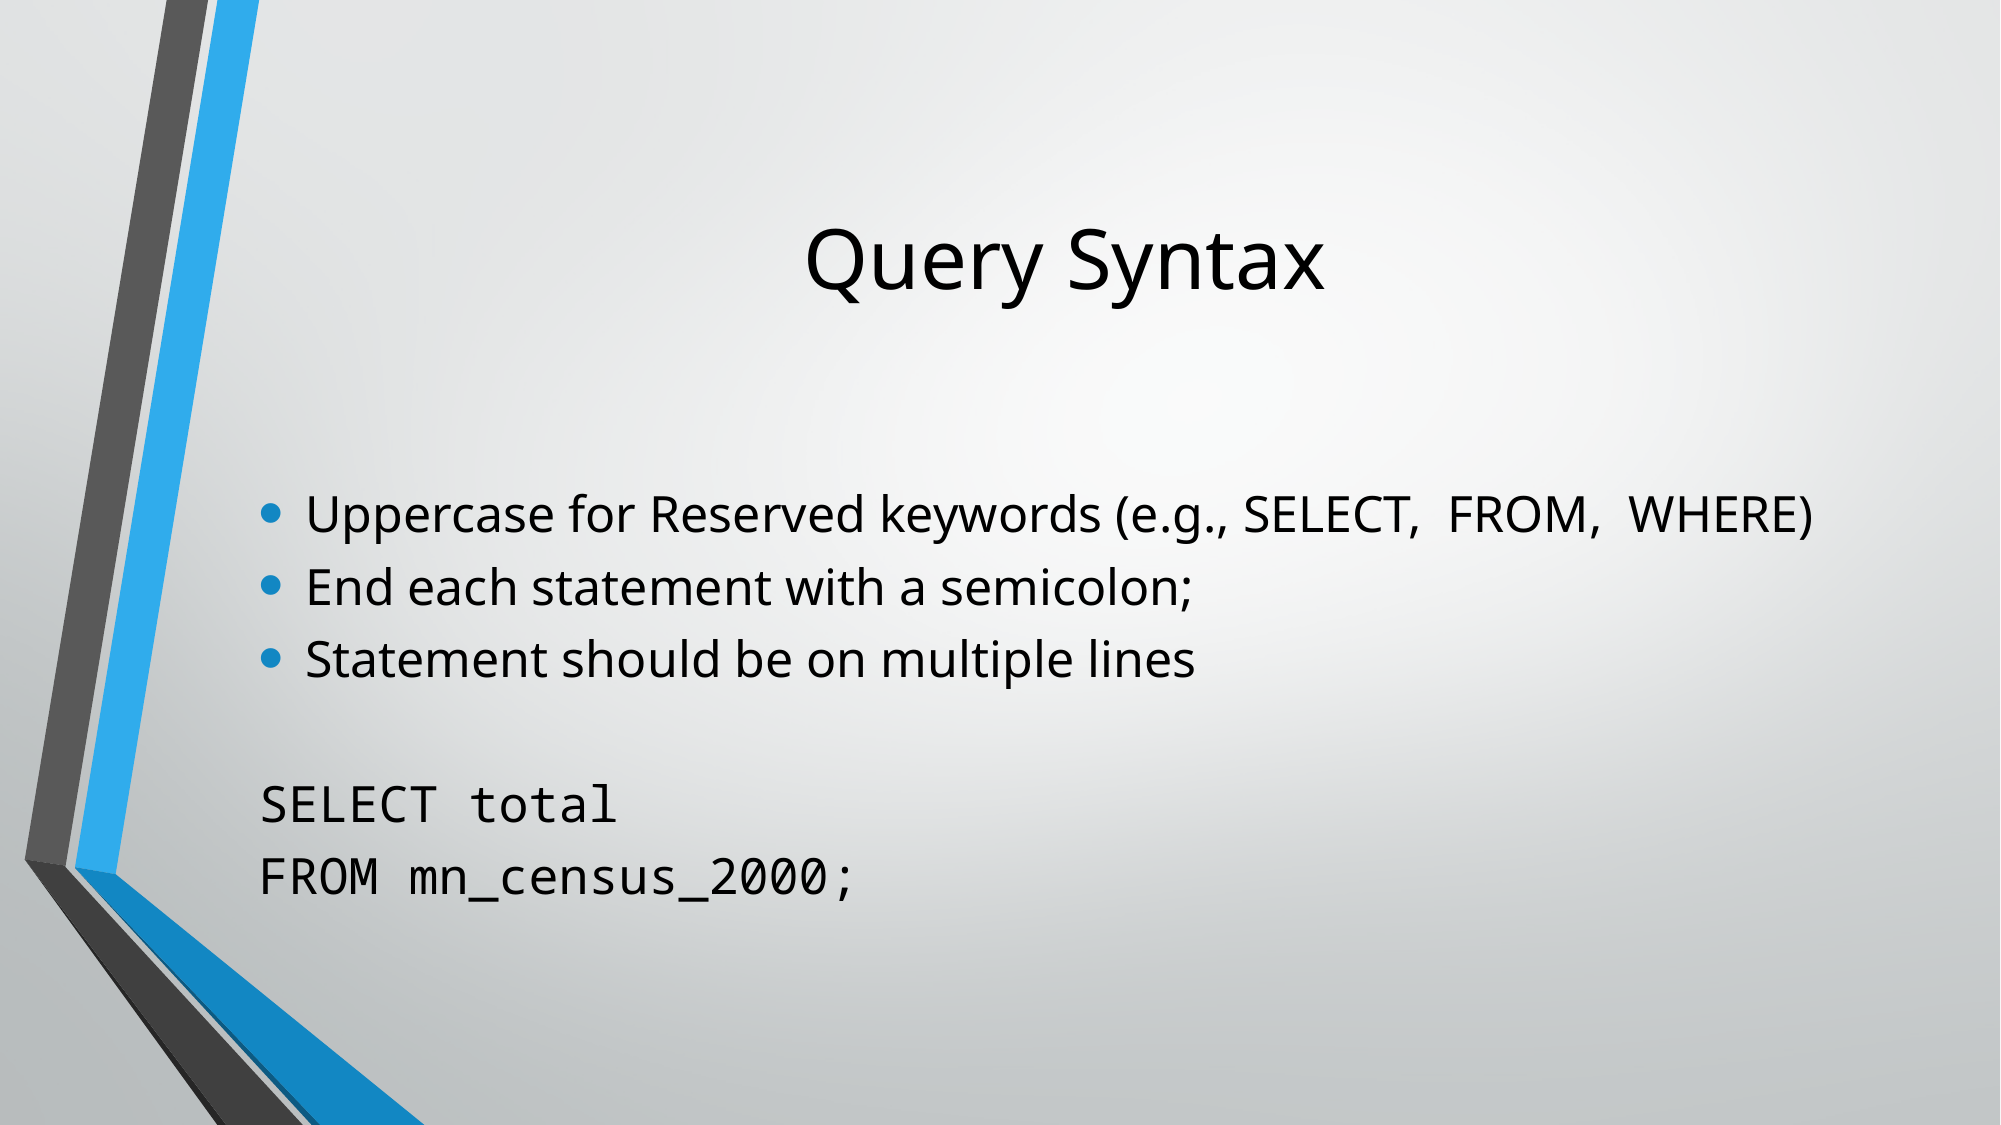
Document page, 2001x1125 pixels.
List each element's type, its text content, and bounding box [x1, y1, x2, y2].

title Query Syntax [243, 112, 1887, 400]
list Uppercase for Reserved keywords (e.g., SELECT, FROM, WHERE) End each statement with a semicolon; Statement should be on multiple lines SELECT total FROM mn_census_2000; [243, 437, 1887, 950]
